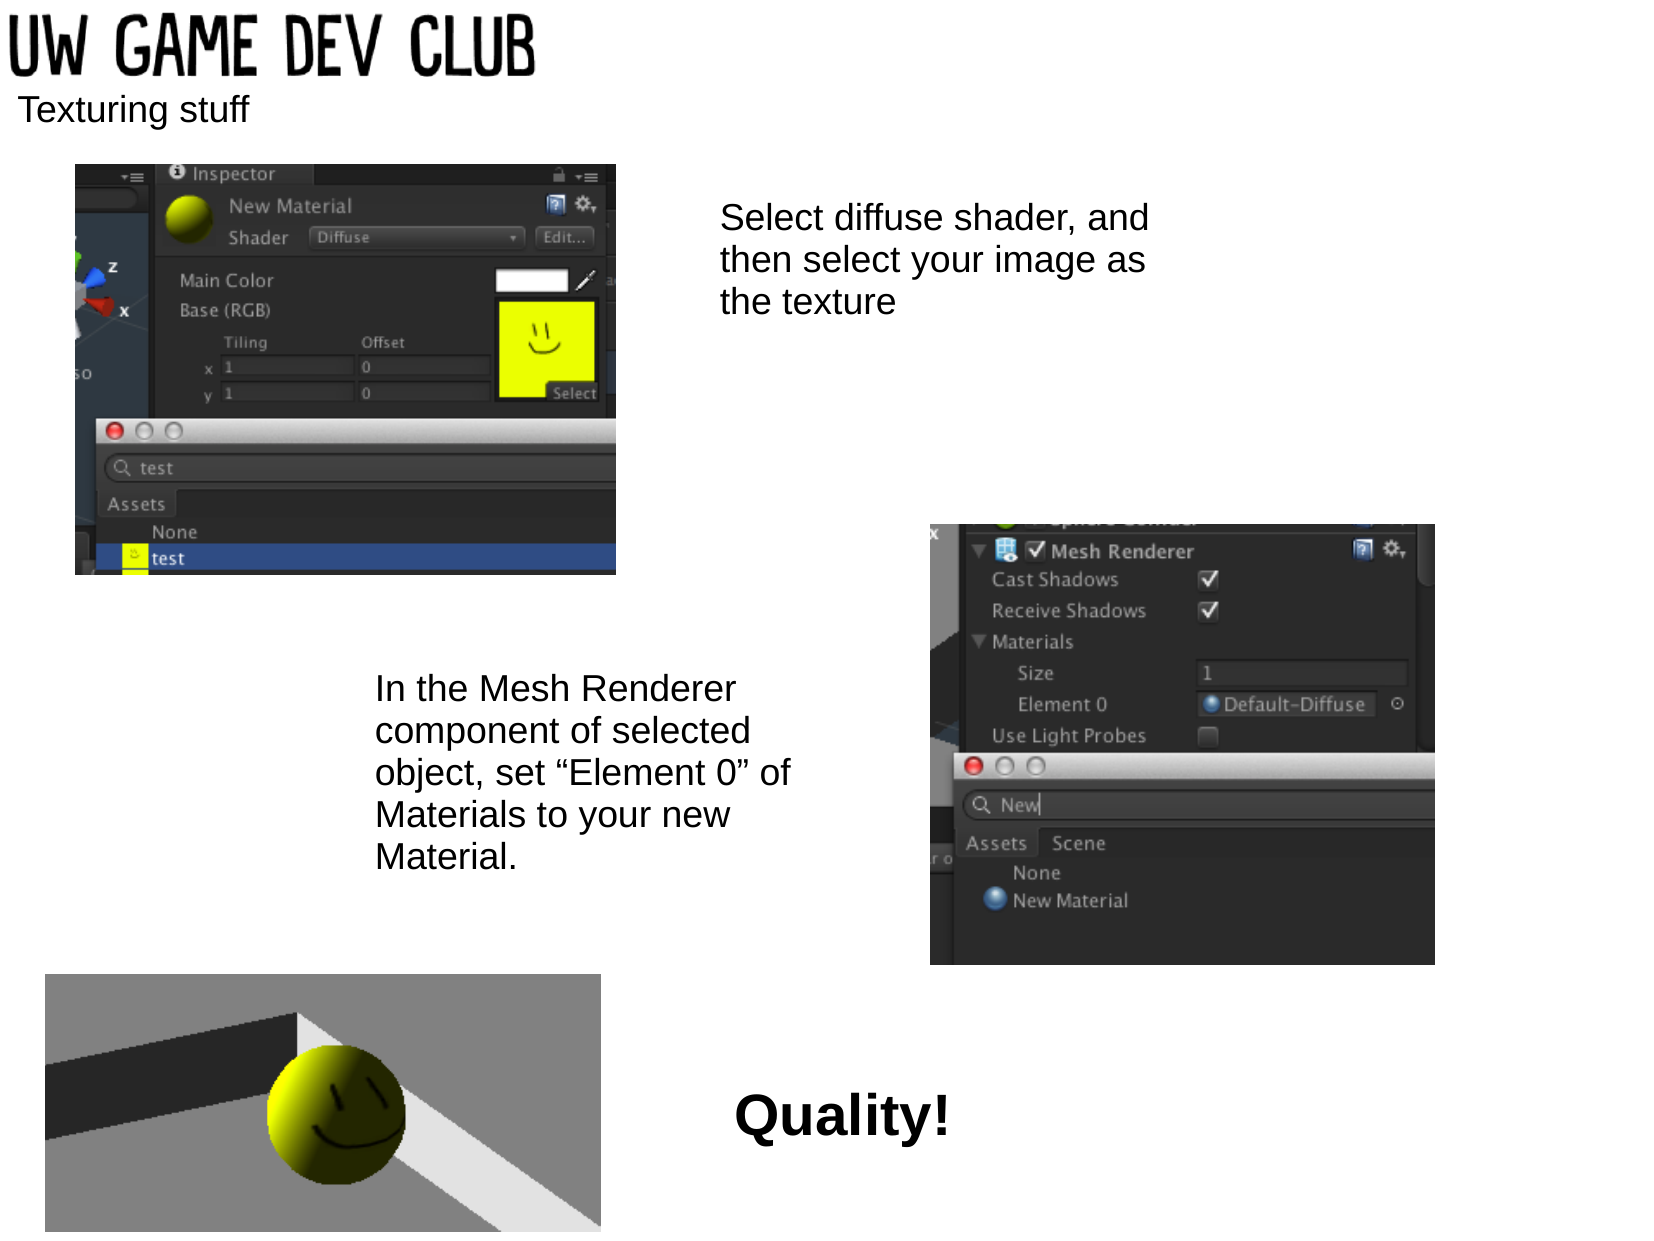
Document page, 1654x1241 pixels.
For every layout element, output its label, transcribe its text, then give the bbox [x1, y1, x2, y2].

text_box Texturing stuff [2, 80, 843, 138]
picture [2, 7, 551, 80]
picture [930, 524, 1435, 965]
text_box In the Mesh Renderer component of selected object, set “Element 0” of Materials to your new Material. [360, 660, 871, 886]
picture [45, 974, 601, 1232]
text_box Quality! [720, 1075, 1261, 1156]
text_box Select diffuse shader, and then select your image as the texture [705, 189, 1216, 331]
picture [75, 164, 616, 575]
